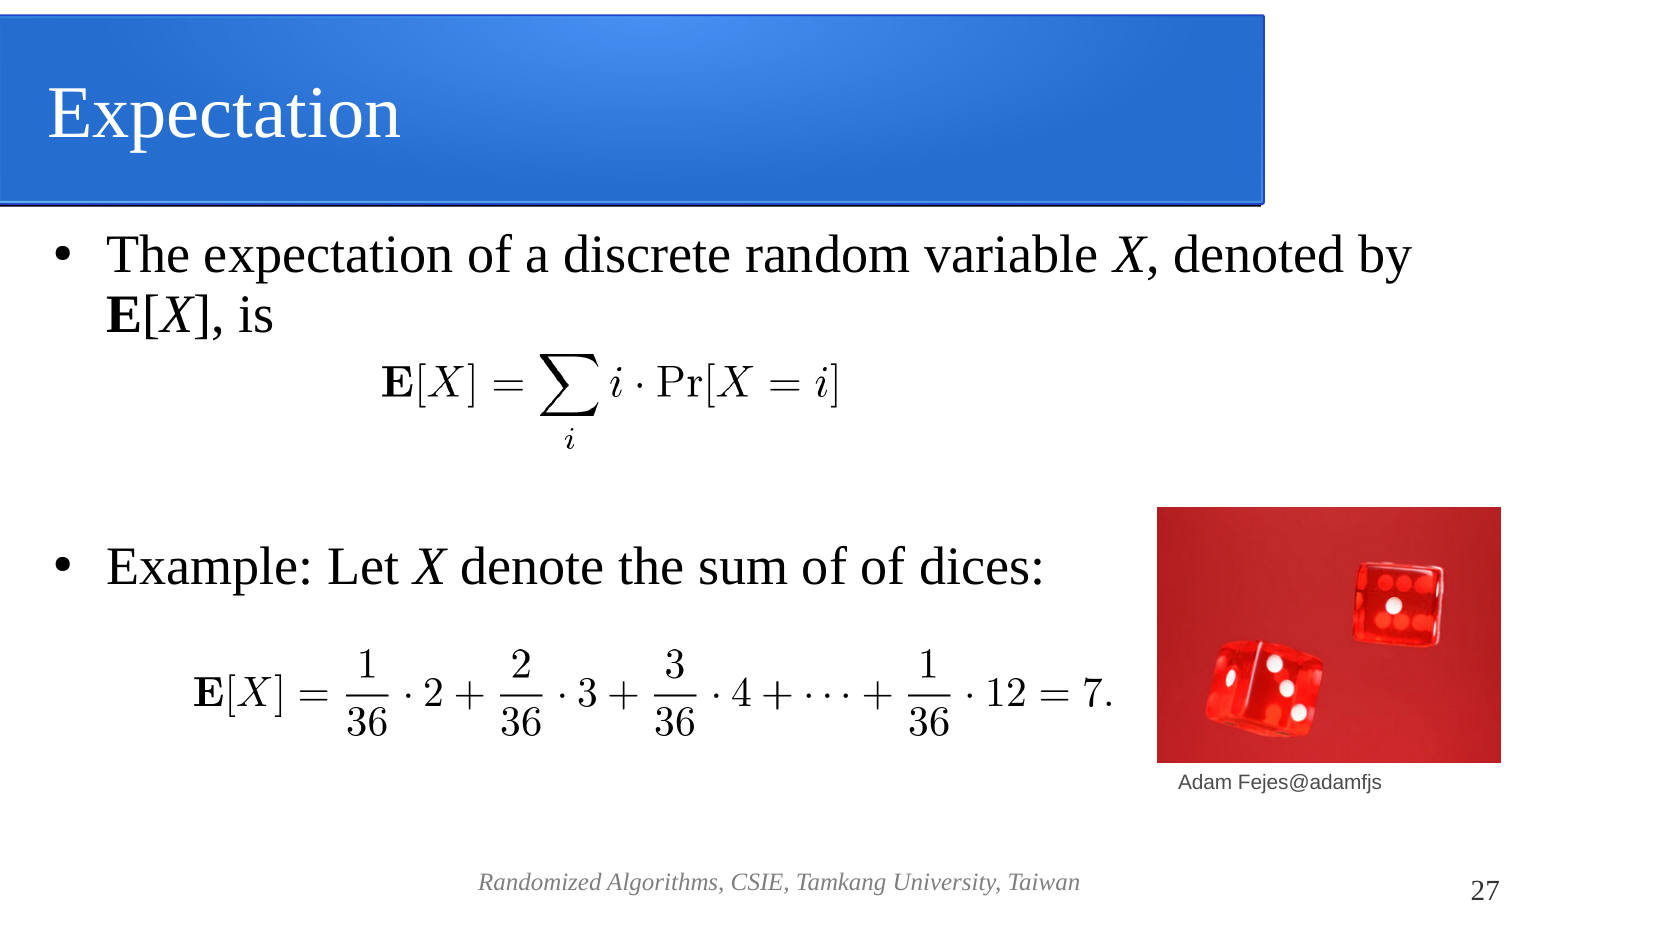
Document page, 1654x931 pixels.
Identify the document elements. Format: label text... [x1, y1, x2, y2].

picture [194, 649, 1111, 736]
title Expectation [47, 35, 1199, 189]
list The expectation of a discrete random variable X, denoted by E[X], is Example: Let X denote the sum of of dices: [35, 224, 1524, 764]
text_box Adam Fejes@adamfjs [1163, 763, 1447, 804]
picture [382, 354, 837, 449]
picture [1157, 507, 1501, 763]
